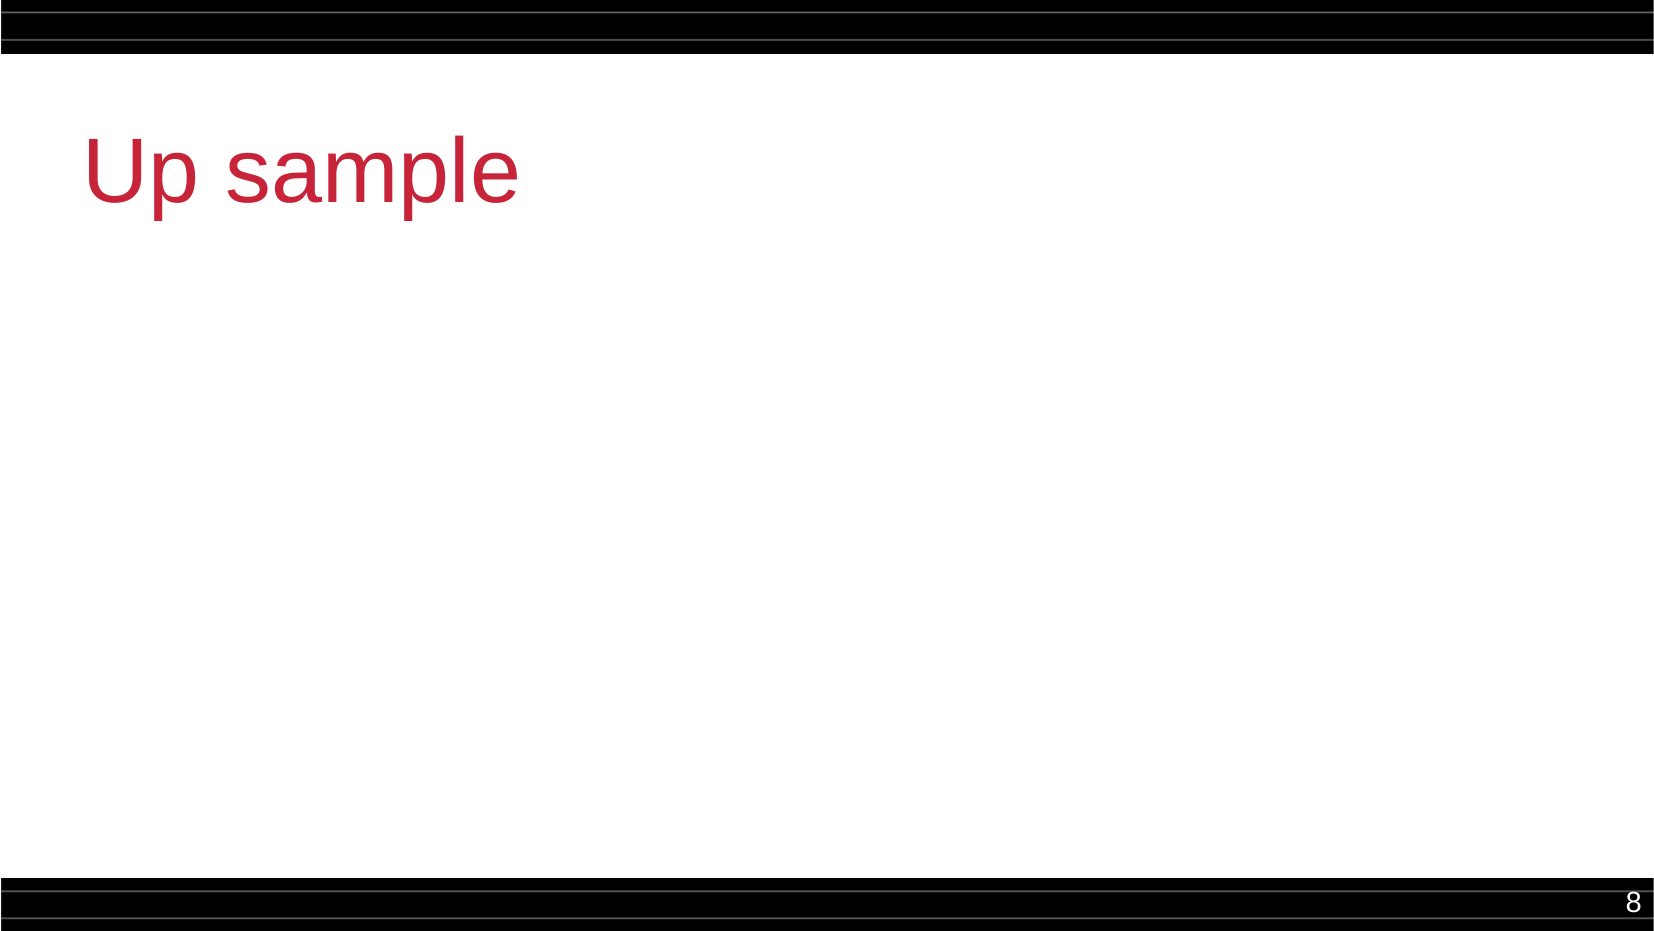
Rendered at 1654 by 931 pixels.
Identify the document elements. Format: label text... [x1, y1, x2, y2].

picture [1, 878, 1654, 931]
picture [1, 0, 1654, 54]
title Up sample [82, 92, 1571, 249]
